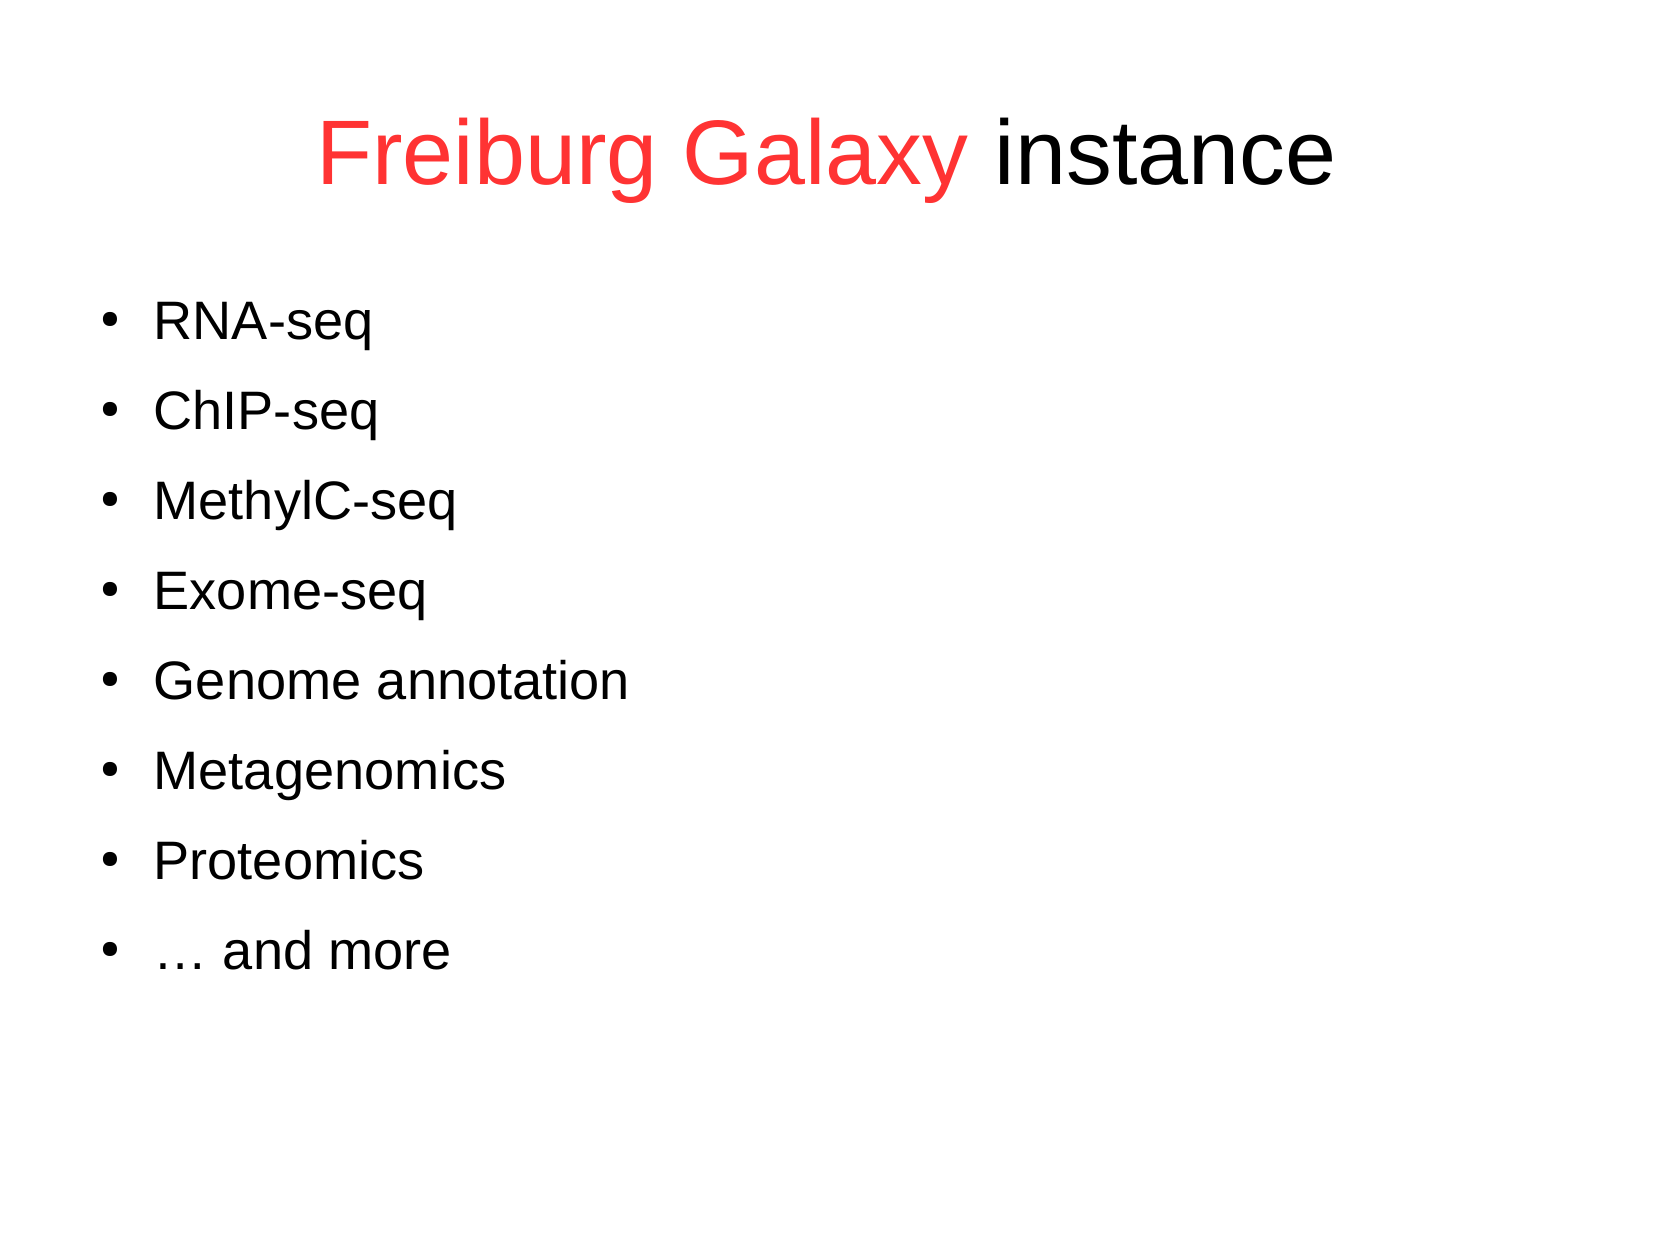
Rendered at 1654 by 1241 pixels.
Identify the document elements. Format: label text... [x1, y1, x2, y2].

list RNA-seq ChIP-seq MethylC-seq Exome-seq Genome annotation Metagenomics Proteomics … and more [82, 290, 1571, 1010]
title Freiburg Galaxy instance [82, 49, 1571, 257]
